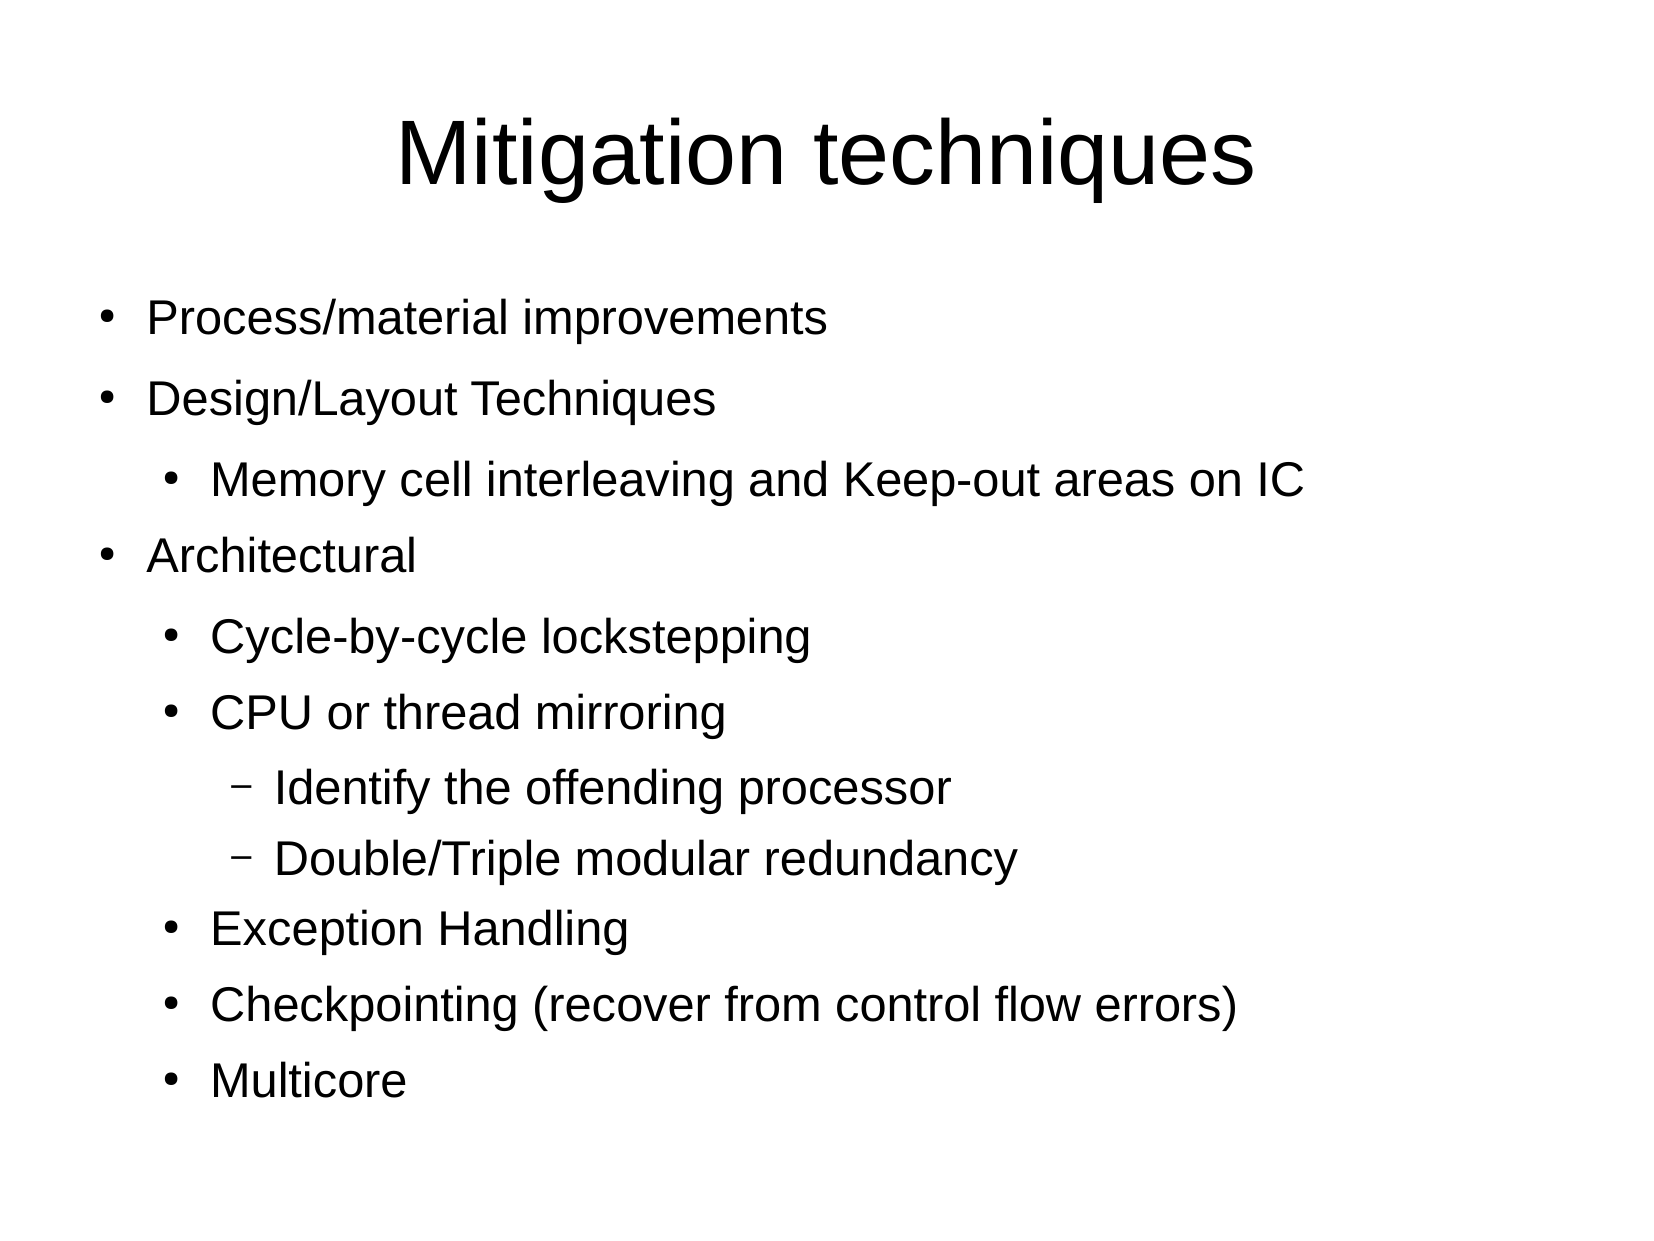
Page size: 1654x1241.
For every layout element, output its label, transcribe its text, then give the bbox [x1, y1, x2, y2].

list Process/material improvements Design/Layout Techniques Memory cell interleaving and Keep-out areas on IC Architectural Cycle-by-cycle lockstepping CPU or thread mirroring Identify the offending processor Double/Triple modular redundancy Exception Handling Checkpointing (recover from control flow errors) Multicore [82, 290, 1571, 1109]
title Mitigation techniques [82, 49, 1571, 257]
